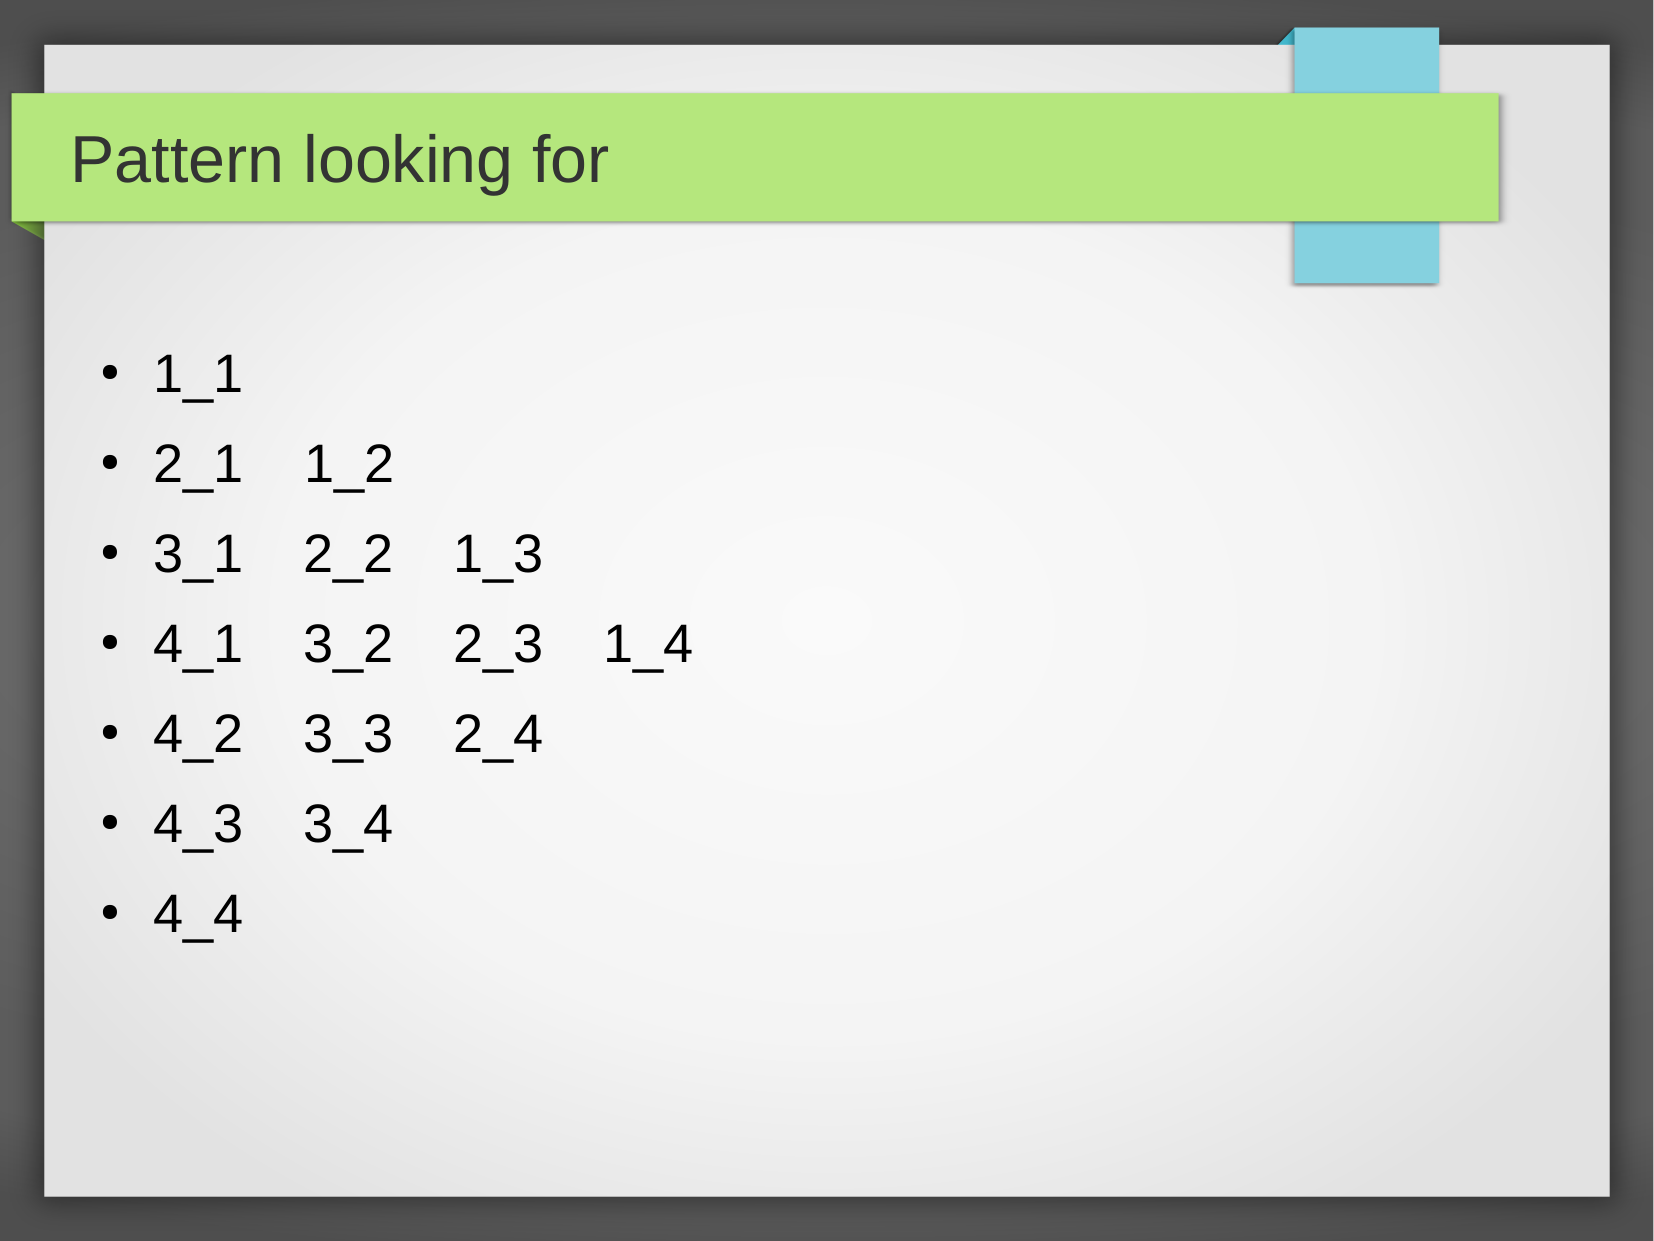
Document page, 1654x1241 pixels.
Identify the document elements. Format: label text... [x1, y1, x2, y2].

title Pattern looking for [70, 106, 1229, 213]
picture [0, 0, 1654, 1241]
list 1_1 2_1 1_2 3_1 2_2 1_3 4_1 3_2 2_3 1_4 4_2 3_3 2_4 4_3 3_4 4_4 [82, 343, 1538, 1063]
